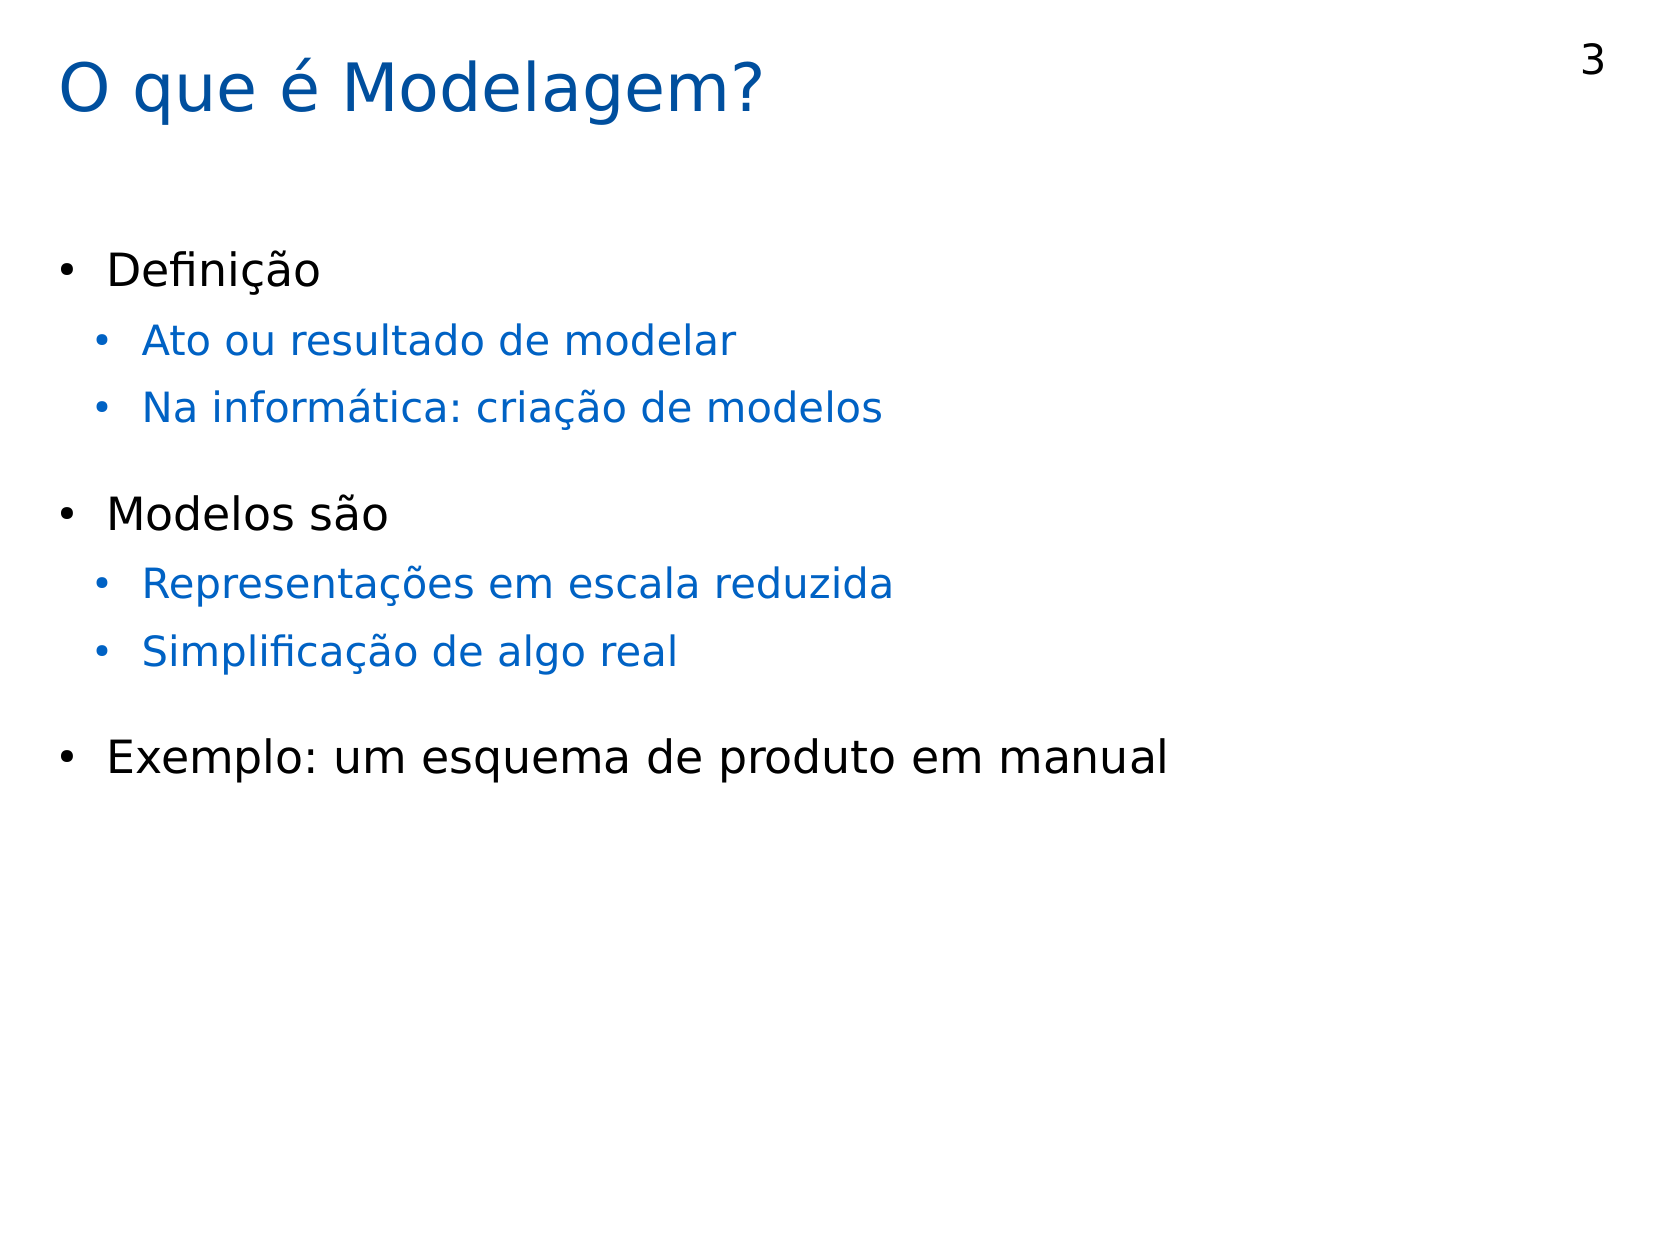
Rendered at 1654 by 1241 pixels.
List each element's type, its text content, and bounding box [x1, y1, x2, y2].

title O que é Modelagem? [59, 29, 1506, 148]
list Definição Ato ou resultado de modelar Na informática: criação de modelos Modelos são Representações em escala reduzida Simplificação de algo real Exemplo: um esquema de produto em manual [59, 236, 1595, 1211]
